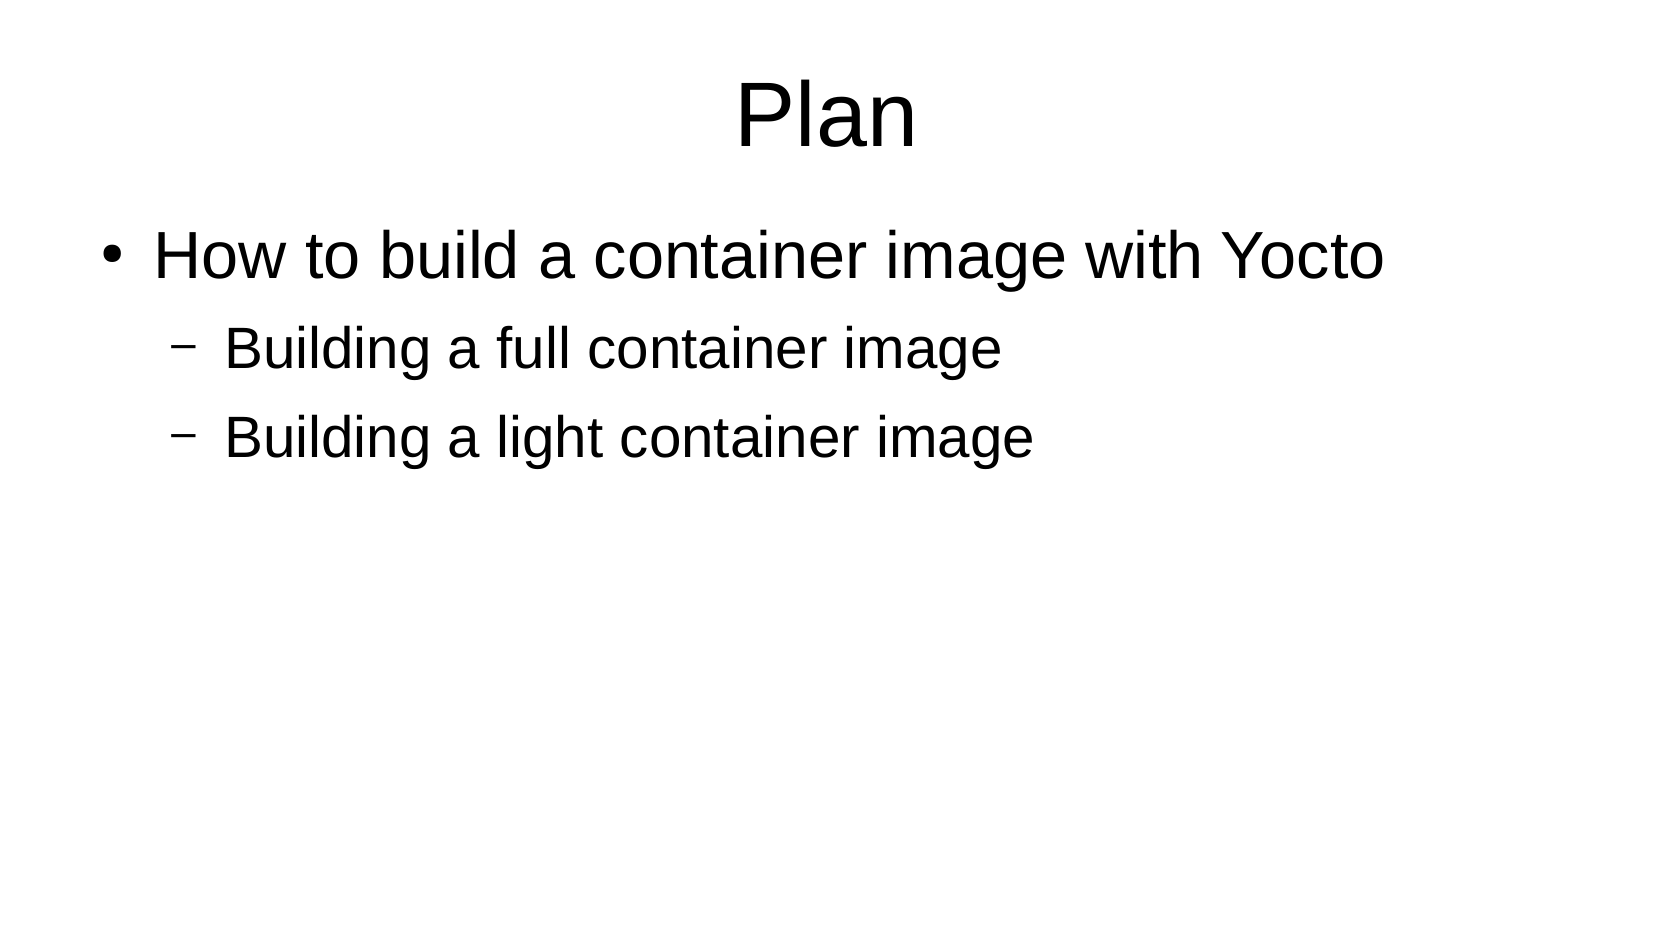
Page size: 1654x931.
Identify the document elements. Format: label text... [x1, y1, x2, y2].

title Plan [82, 37, 1571, 193]
list How to build a container image with Yocto Building a full container image Building a light container image [82, 217, 1571, 758]
